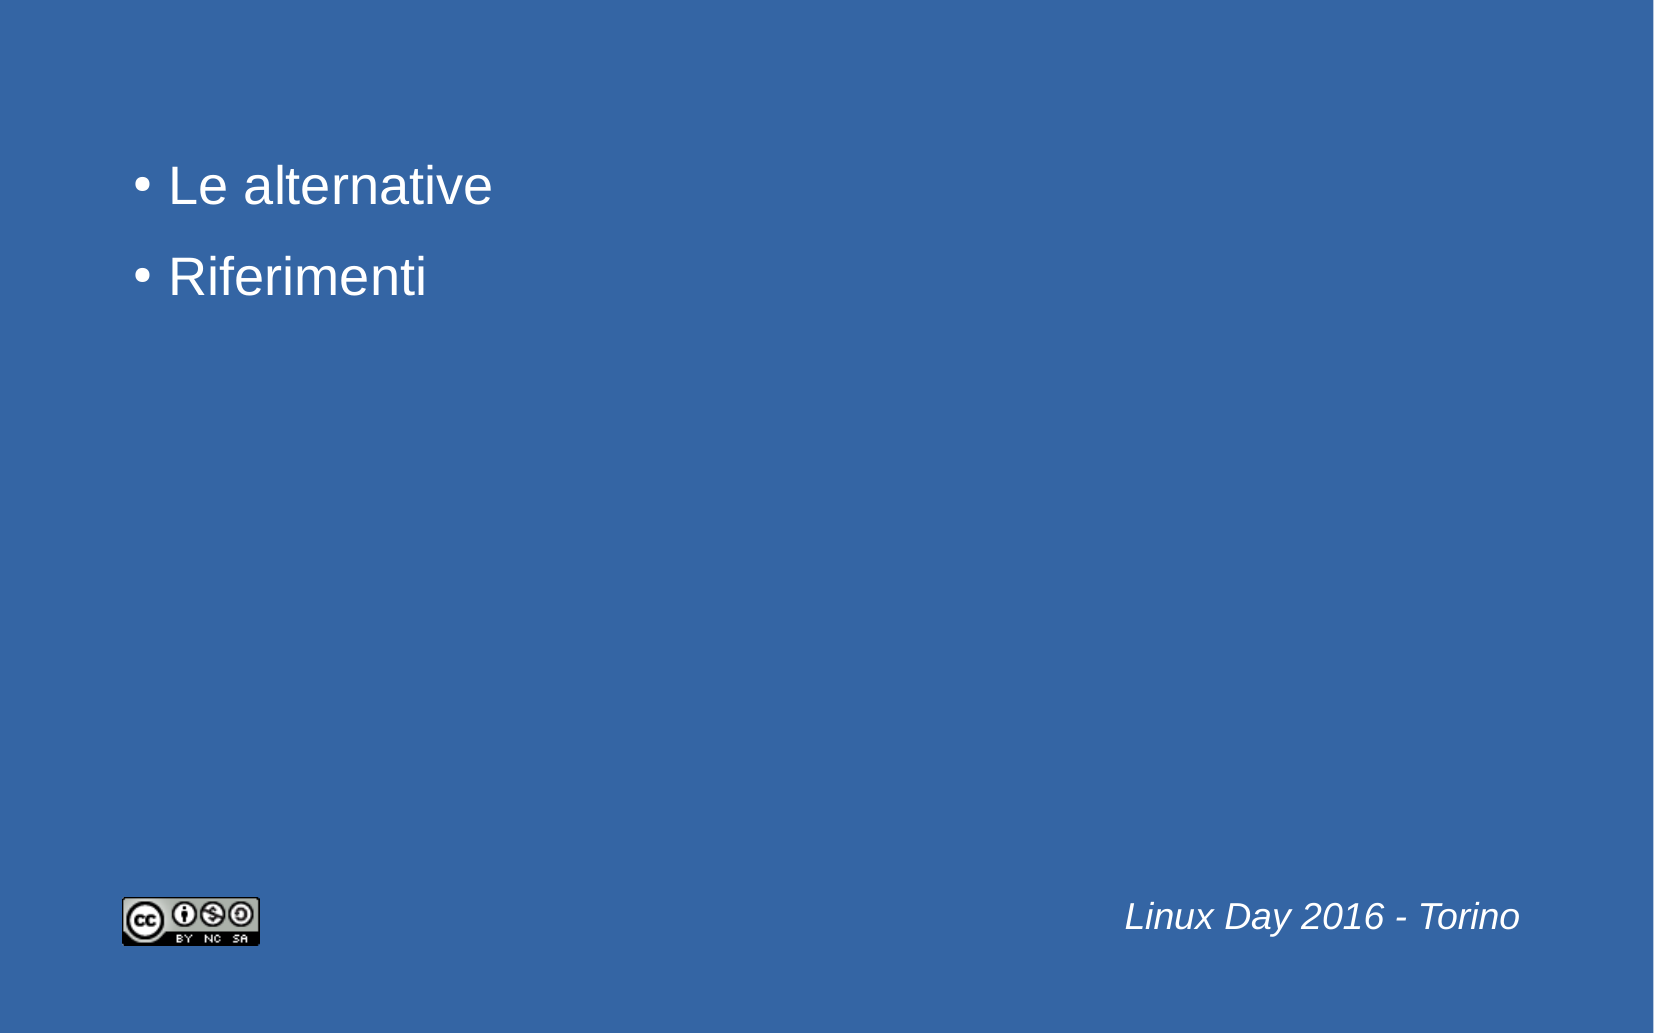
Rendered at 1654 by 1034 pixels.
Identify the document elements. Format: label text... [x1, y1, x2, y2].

text_box Linux Day 2016 - Torino [1109, 887, 1536, 1034]
picture [122, 897, 260, 946]
text_box Le alternative Riferimenti [118, 118, 1536, 829]
